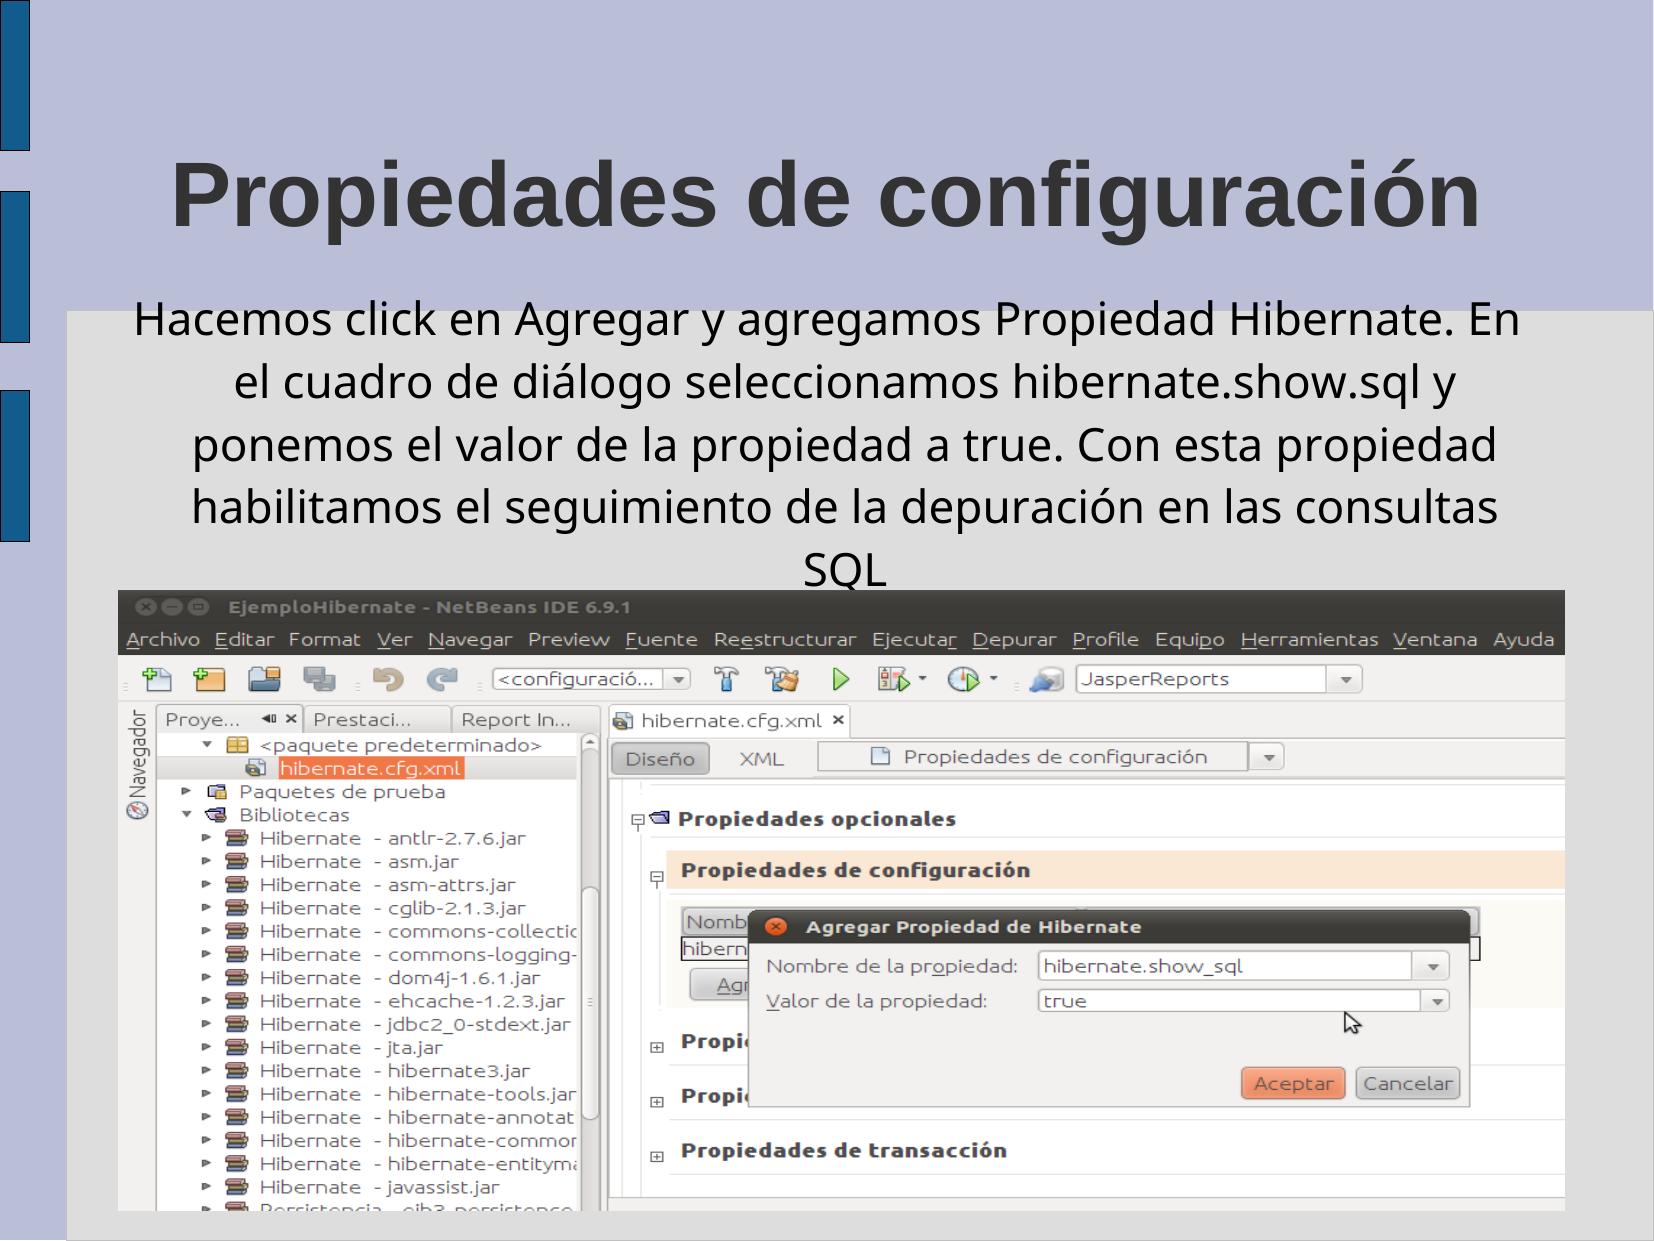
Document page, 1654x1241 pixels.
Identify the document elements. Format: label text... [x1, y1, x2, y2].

title Propiedades de configuración [121, 98, 1534, 291]
picture [118, 590, 1565, 1211]
subtitle Hacemos click en Agregar y agregamos Propiedad Hibernate. En el cuadro de diálogo seleccionamos hibernate.show.sql y ponemos el valor de la propiedad a true. Con esta propiedad habilitamos el seguimiento de la depuración en las consultas SQL L. [121, 317, 1534, 590]
